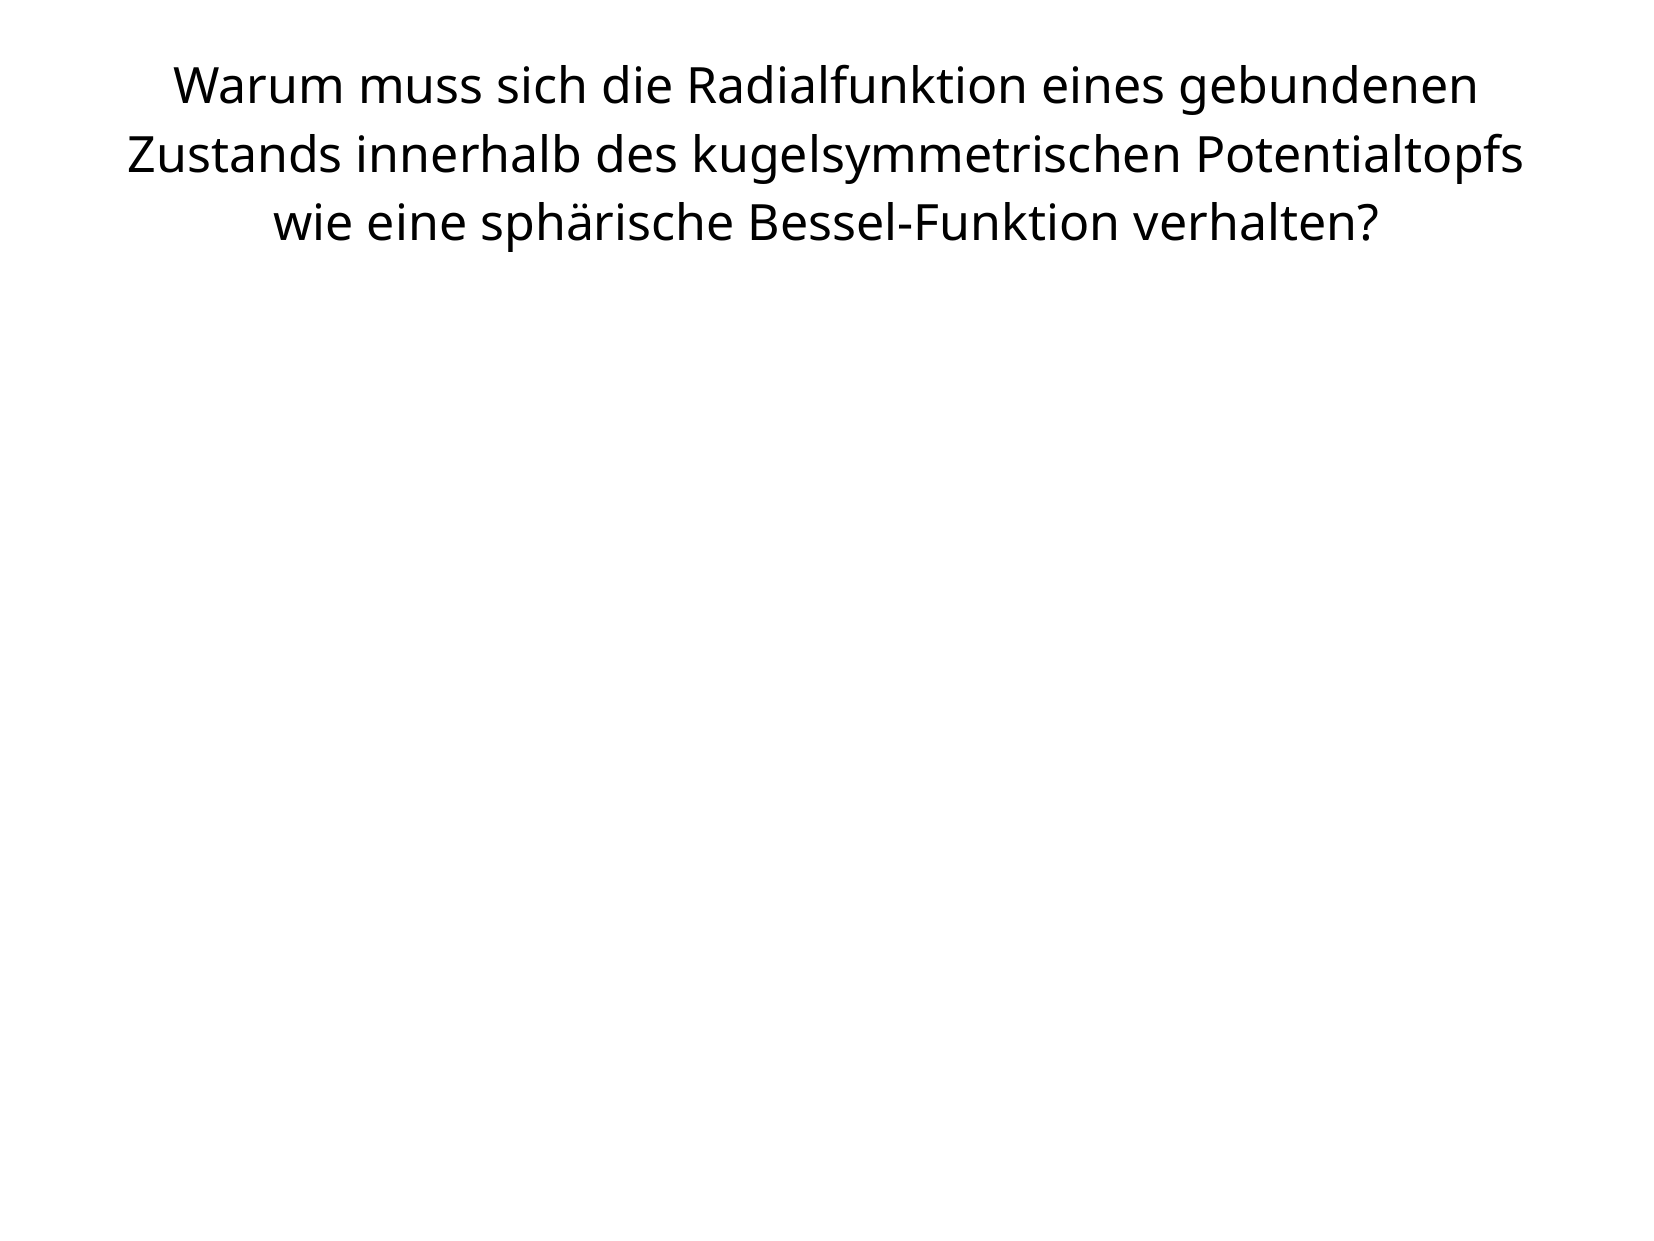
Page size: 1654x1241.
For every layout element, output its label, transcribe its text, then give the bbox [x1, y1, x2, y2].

title Warum muss sich die Radialfunktion eines gebundenen Zustands innerhalb des kugelsymmetrischen Potentialtopfs wie eine sphärische Bessel-Funktion verhalten? [82, 49, 1571, 257]
